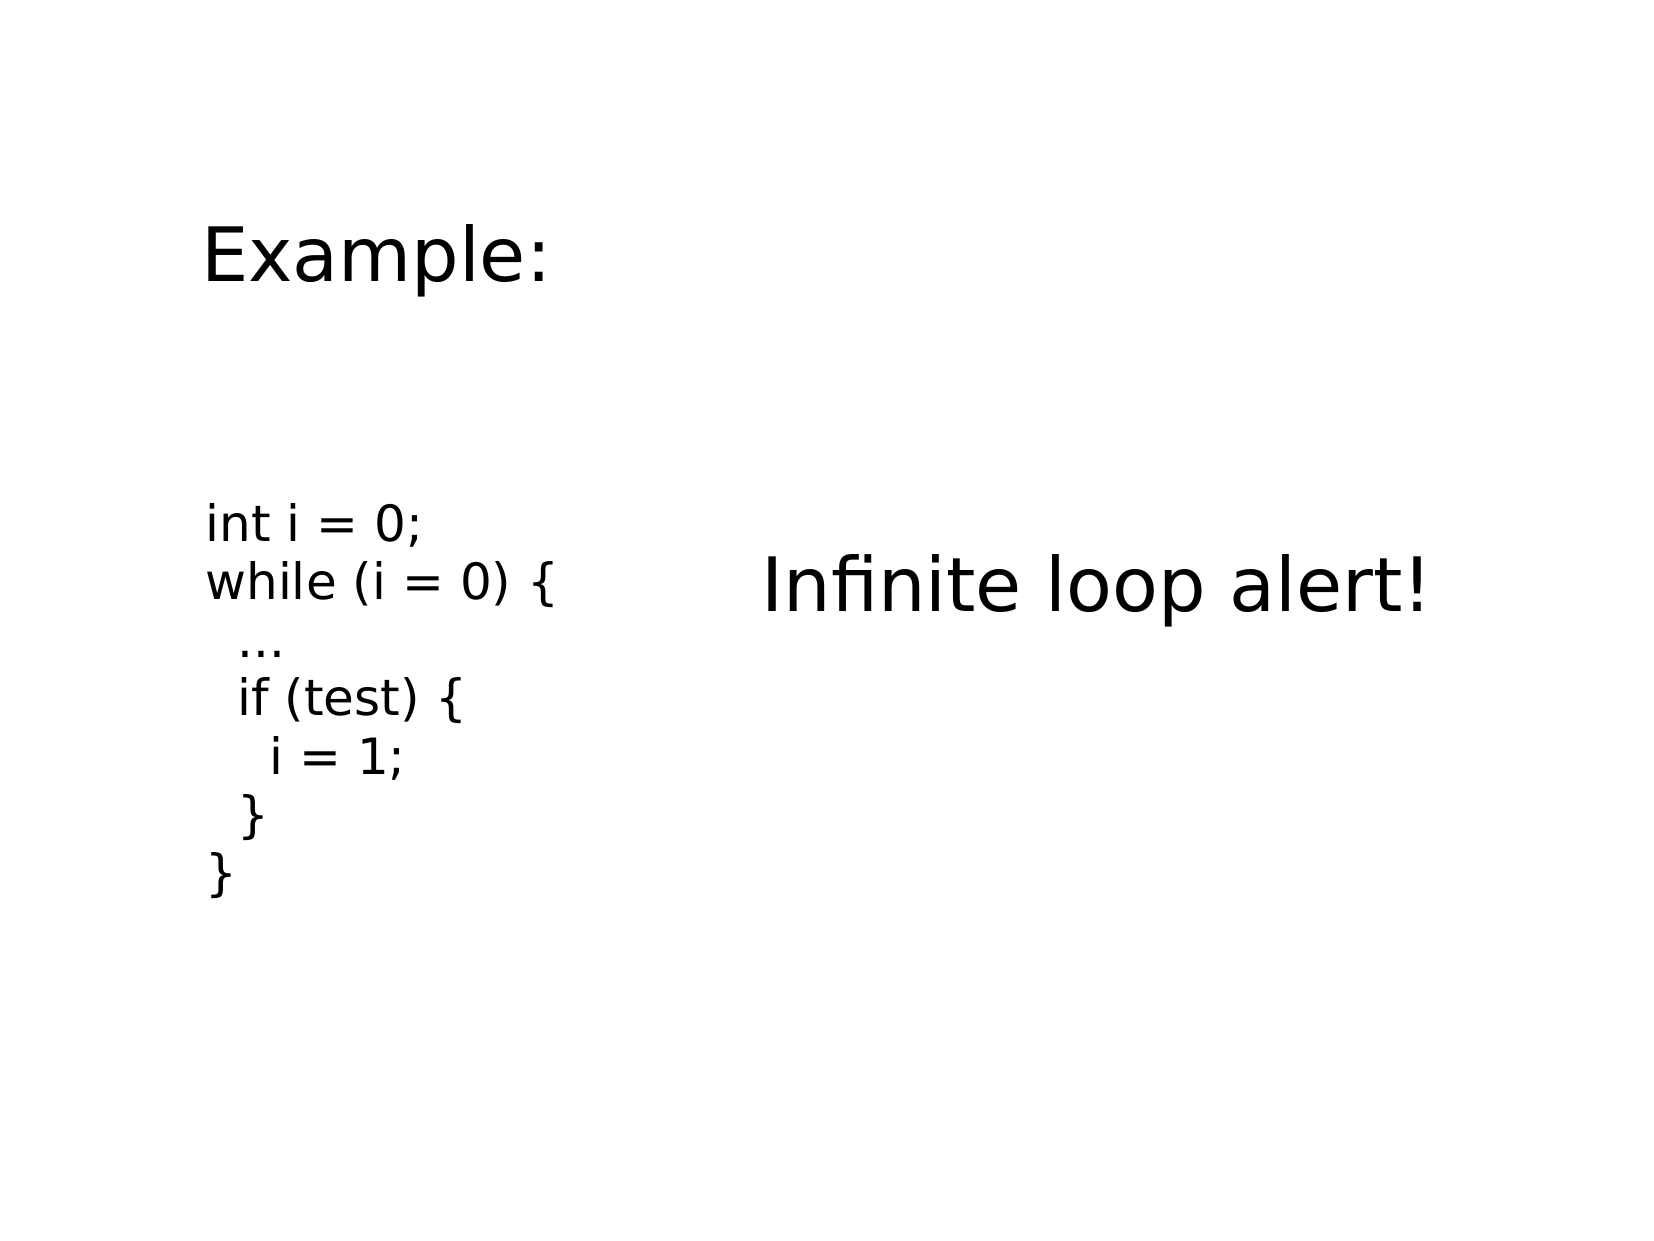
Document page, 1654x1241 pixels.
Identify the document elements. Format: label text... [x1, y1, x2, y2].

text_box Infinite loop alert! [746, 534, 1449, 637]
text_box Example: [186, 204, 567, 308]
text_box int i = 0; while (i = 0) { ... if (test) { i = 1; } } [190, 487, 575, 910]
